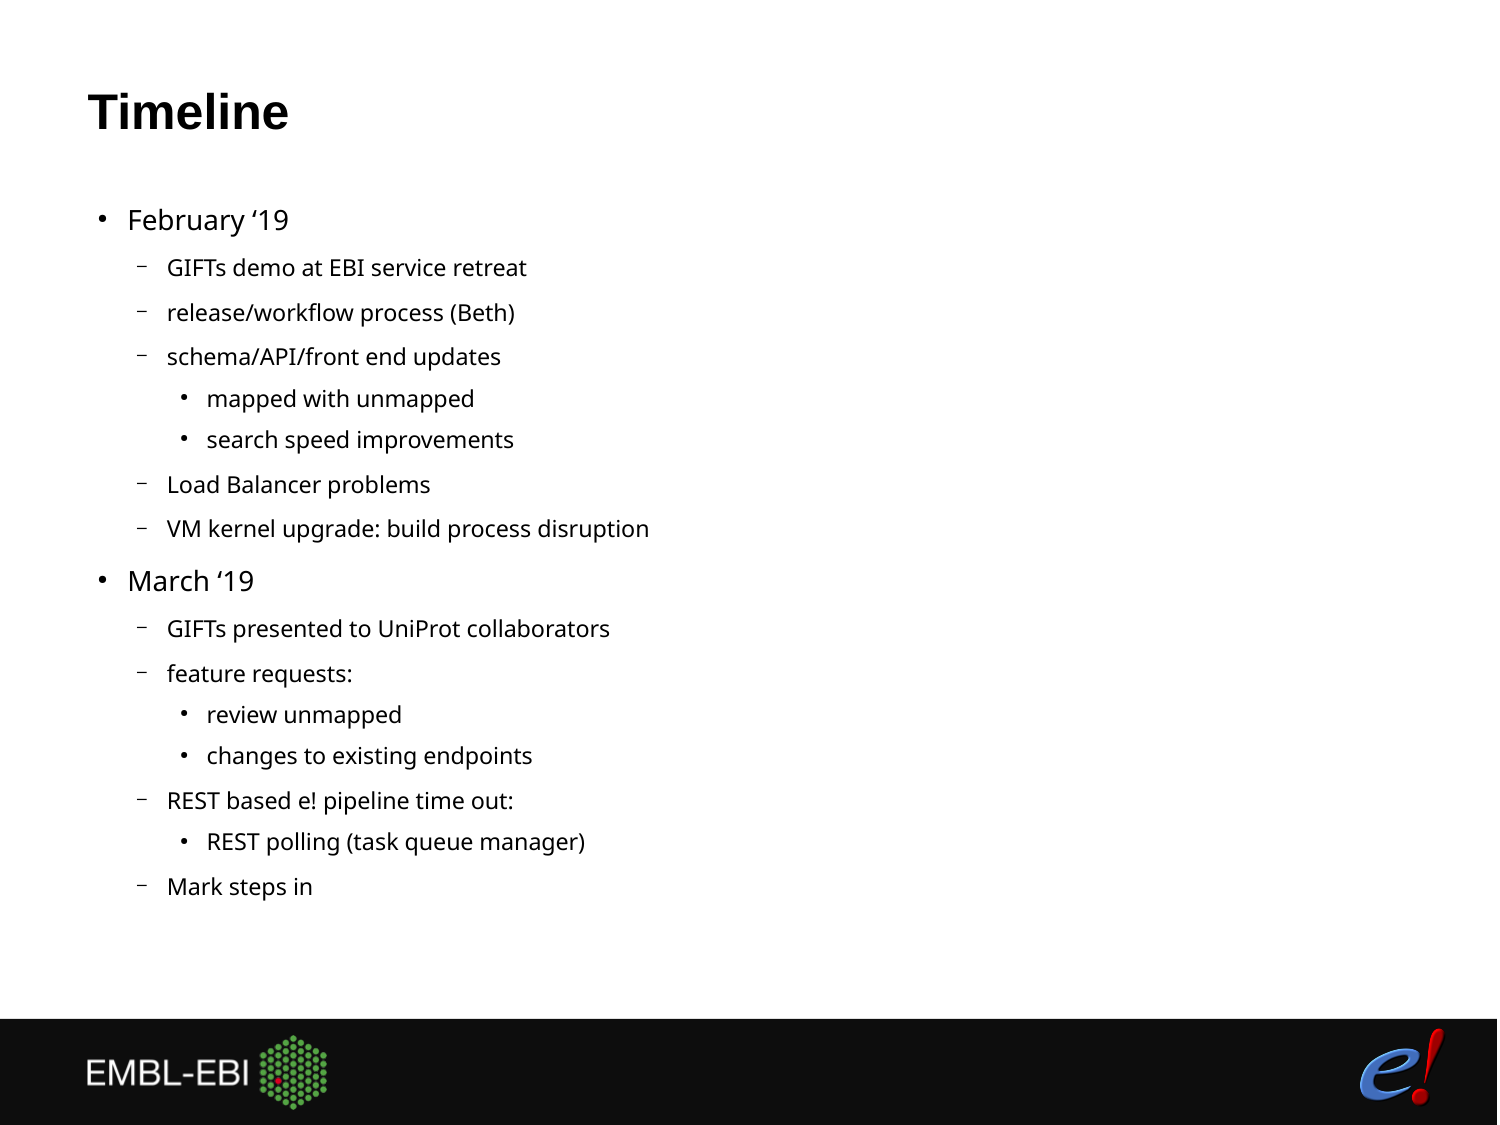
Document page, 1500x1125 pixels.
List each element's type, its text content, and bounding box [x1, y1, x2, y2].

list February ‘19 GIFTs demo at EBI service retreat release/workflow process (Beth) schema/API/front end updates mapped with unmapped search speed improvements Load Balancer problems VM kernel upgrade: build process disruption March ‘19 GIFTs presented to UniProt collaborators feature requests: review unmapped changes to existing endpoints REST based e! pipeline time out: REST polling (task queue manager) Mark steps in [87, 200, 1425, 914]
picture [1357, 1026, 1448, 1112]
title Timeline [87, 50, 1425, 175]
picture [87, 1035, 327, 1110]
